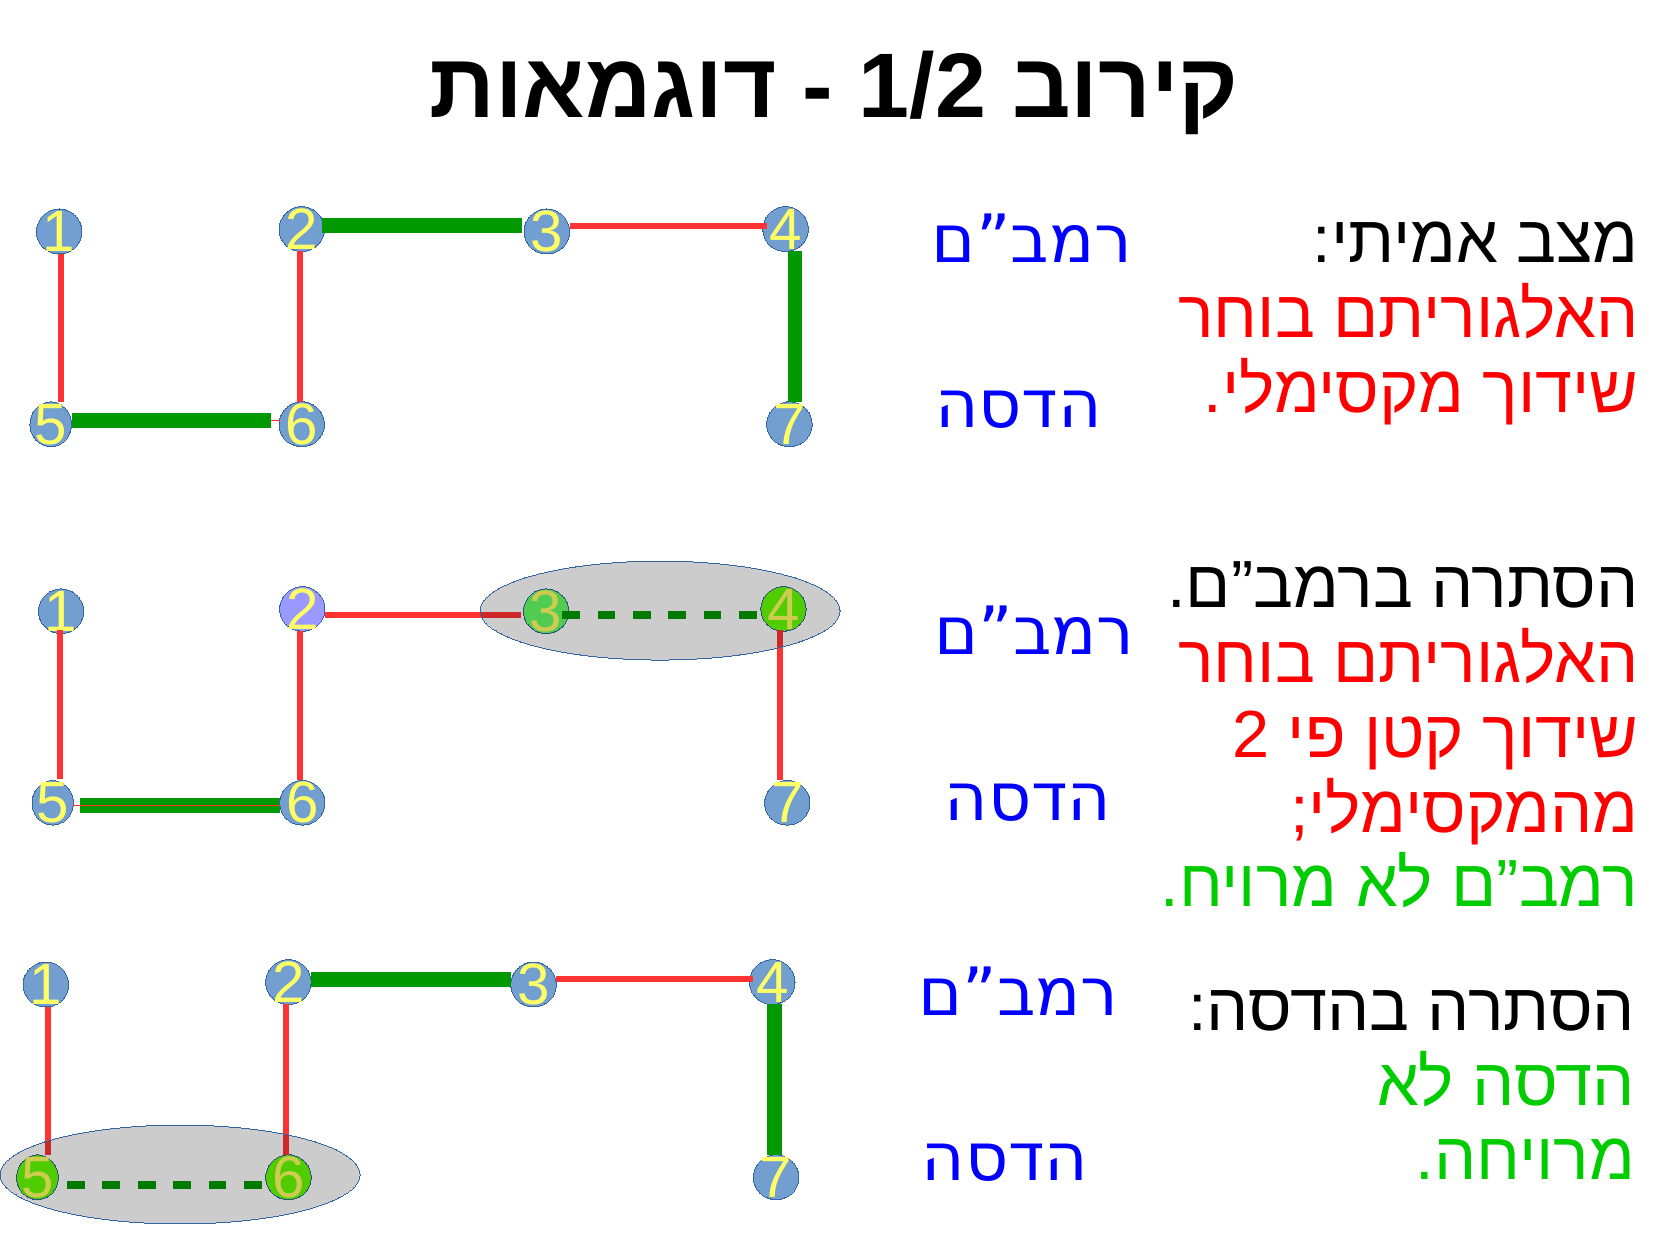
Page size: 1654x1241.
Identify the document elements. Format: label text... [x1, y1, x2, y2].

text_box [480, 561, 841, 661]
text_box הדסה [929, 751, 1110, 845]
text_box רמב”ם [917, 193, 1258, 287]
text_box 2 [265, 959, 311, 1001]
text_box 7 [753, 1158, 799, 1200]
text_box רמב”ם [919, 585, 1110, 678]
text_box 3 [524, 208, 570, 254]
text_box 1 [38, 588, 84, 630]
text_box הסתרה ברמב”ם. האלגוריתם בוחר שידוך קטן פי 2 מהמקסימלי; רמב”ם לא מרויח. [1110, 540, 1654, 1004]
text_box הדסה [920, 358, 1095, 452]
text_box 7 [766, 406, 813, 447]
text_box 6 [279, 780, 325, 826]
text_box הסתרה בהדסה: הדסה לא מרויחה. [1125, 1004, 1651, 1241]
text_box 1 [36, 208, 82, 250]
text_box הדסה [907, 1111, 1125, 1205]
text_box 4 [749, 959, 796, 1004]
text_box 2 [279, 206, 325, 248]
title קירוב 1/2 - דוגמאות [15, 22, 1654, 151]
text_box 1 [23, 962, 69, 1003]
text_box 4 [762, 206, 809, 252]
text_box 2 [279, 586, 325, 627]
text_box 5 [29, 405, 72, 447]
text_box [0, 1125, 361, 1224]
text_box 6 [279, 401, 325, 447]
text_box 5 [32, 784, 74, 826]
text_box רמב”ם [903, 946, 1125, 1040]
text_box 7 [764, 784, 810, 826]
text_box מצב אמיתי: האלגוריתם בוחר שידוך מקסימלי. [1095, 195, 1654, 541]
text_box 3 [510, 962, 557, 1007]
